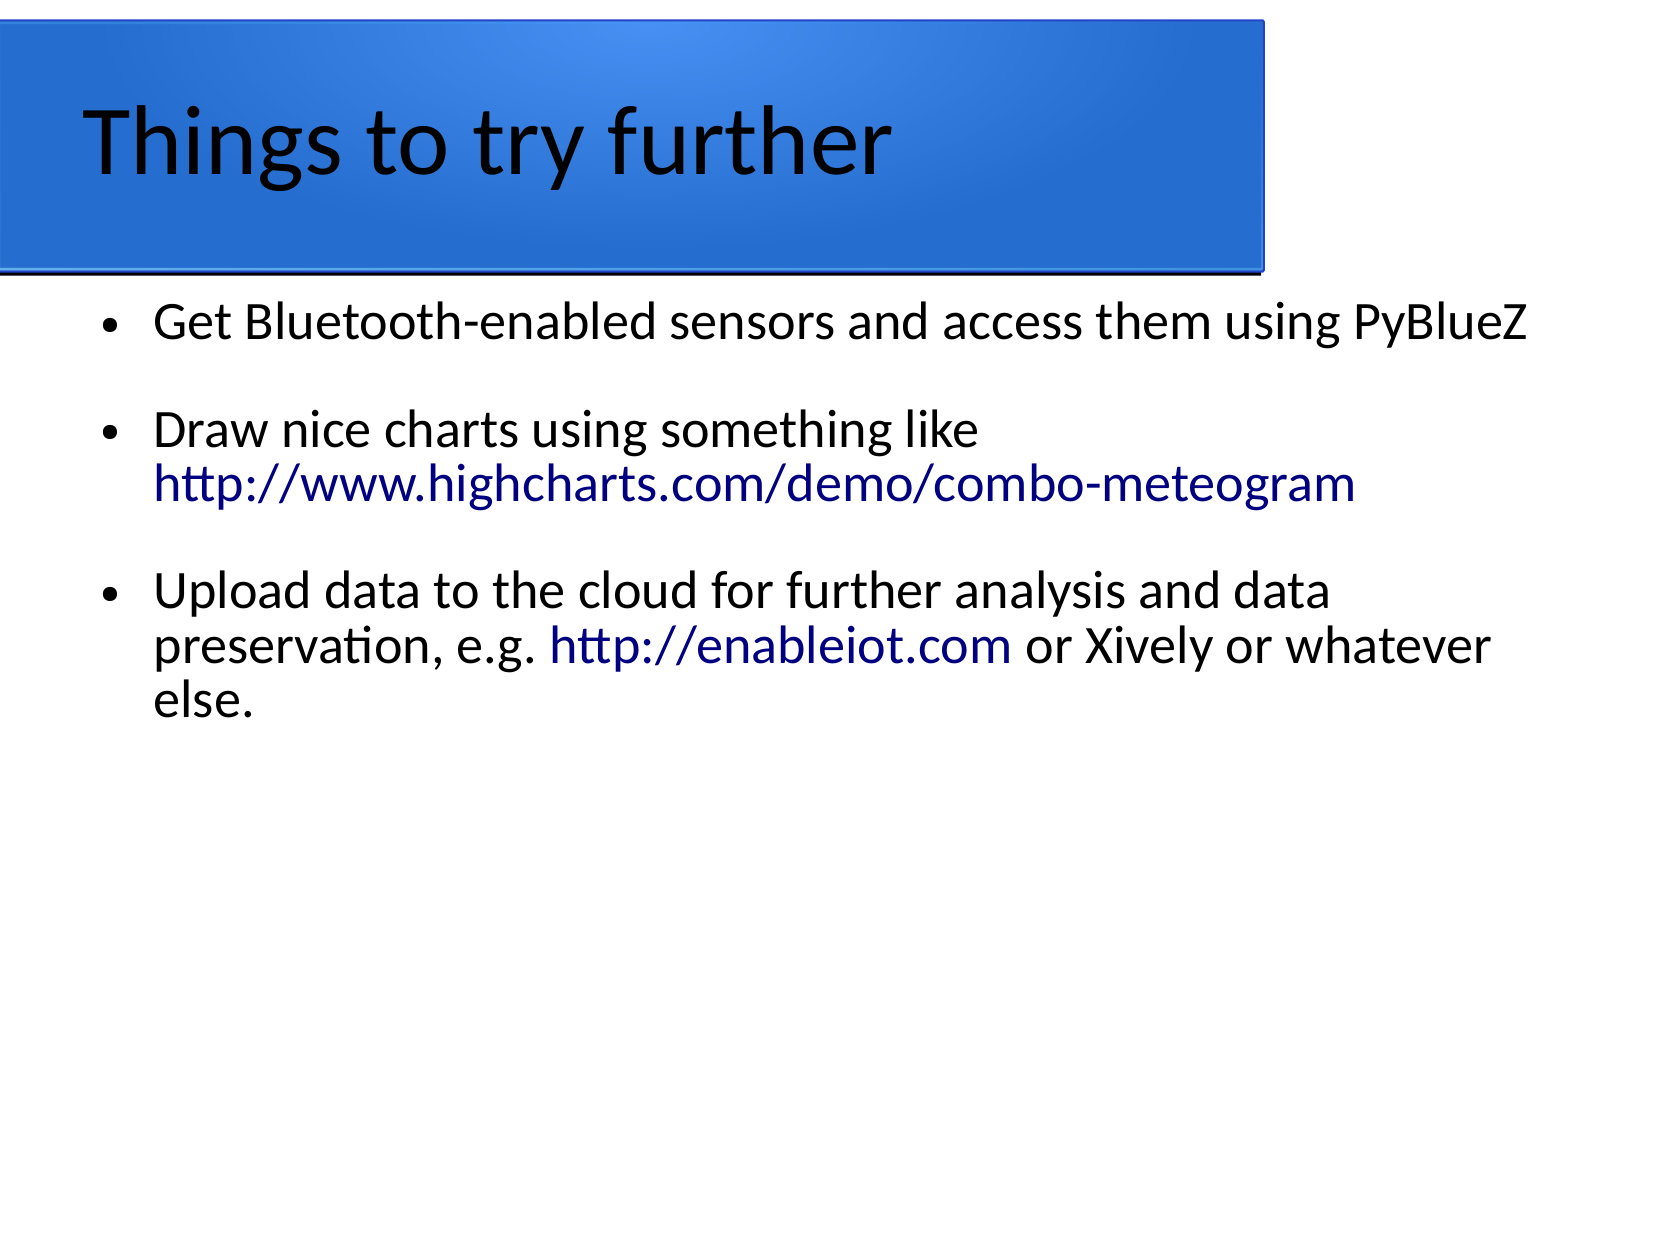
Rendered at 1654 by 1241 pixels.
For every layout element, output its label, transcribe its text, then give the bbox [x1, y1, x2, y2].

title Things to try further [82, 47, 1235, 252]
list Get Bluetooth-enabled sensors and access them using PyBlueZ Draw nice charts using something like http://www.highcharts.com/demo/combo-meteogram Upload data to the cloud for further analysis and data preservation, e.g. http://enableiot.com or Xively or whatever else. [82, 299, 1571, 1134]
